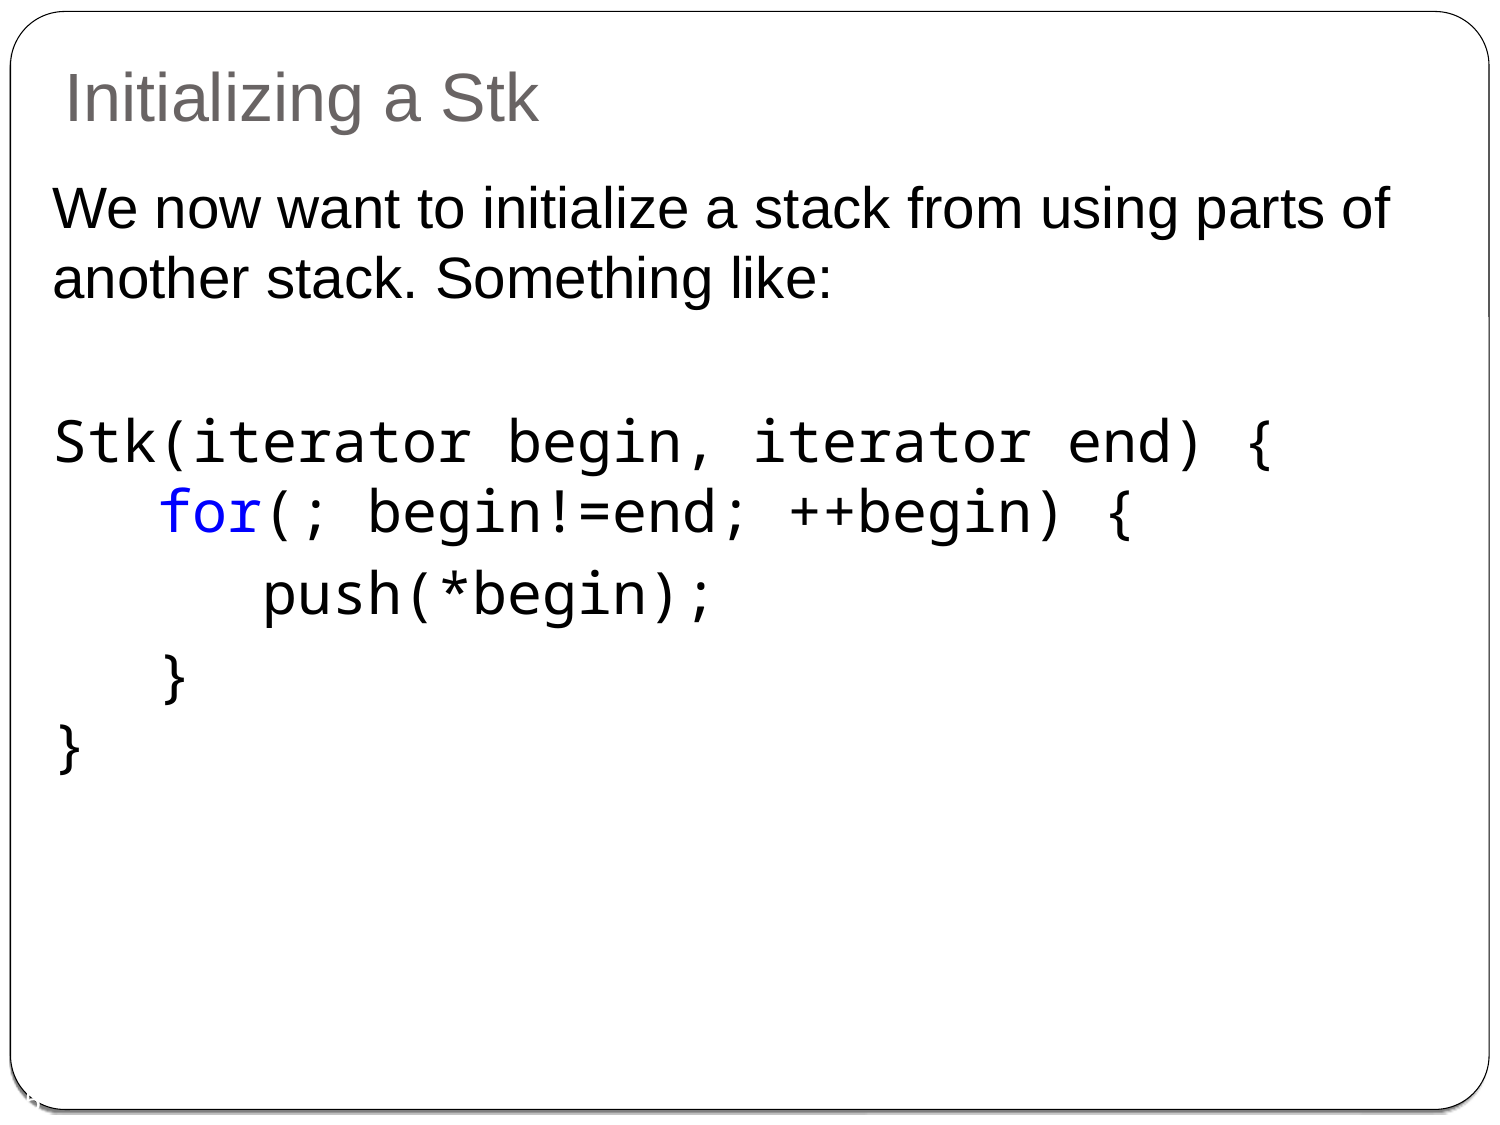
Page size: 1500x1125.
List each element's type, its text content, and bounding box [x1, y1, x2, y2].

slide_number <number> [0, 1074, 50, 1125]
title Initializing a Stk [50, 45, 1450, 150]
list We now want to initialize a stack from using parts of another stack. Something like: Stk(iterator begin, iterator end) { for(; begin!=end; ++begin) { push(*begin); } } [37, 162, 1463, 1088]
